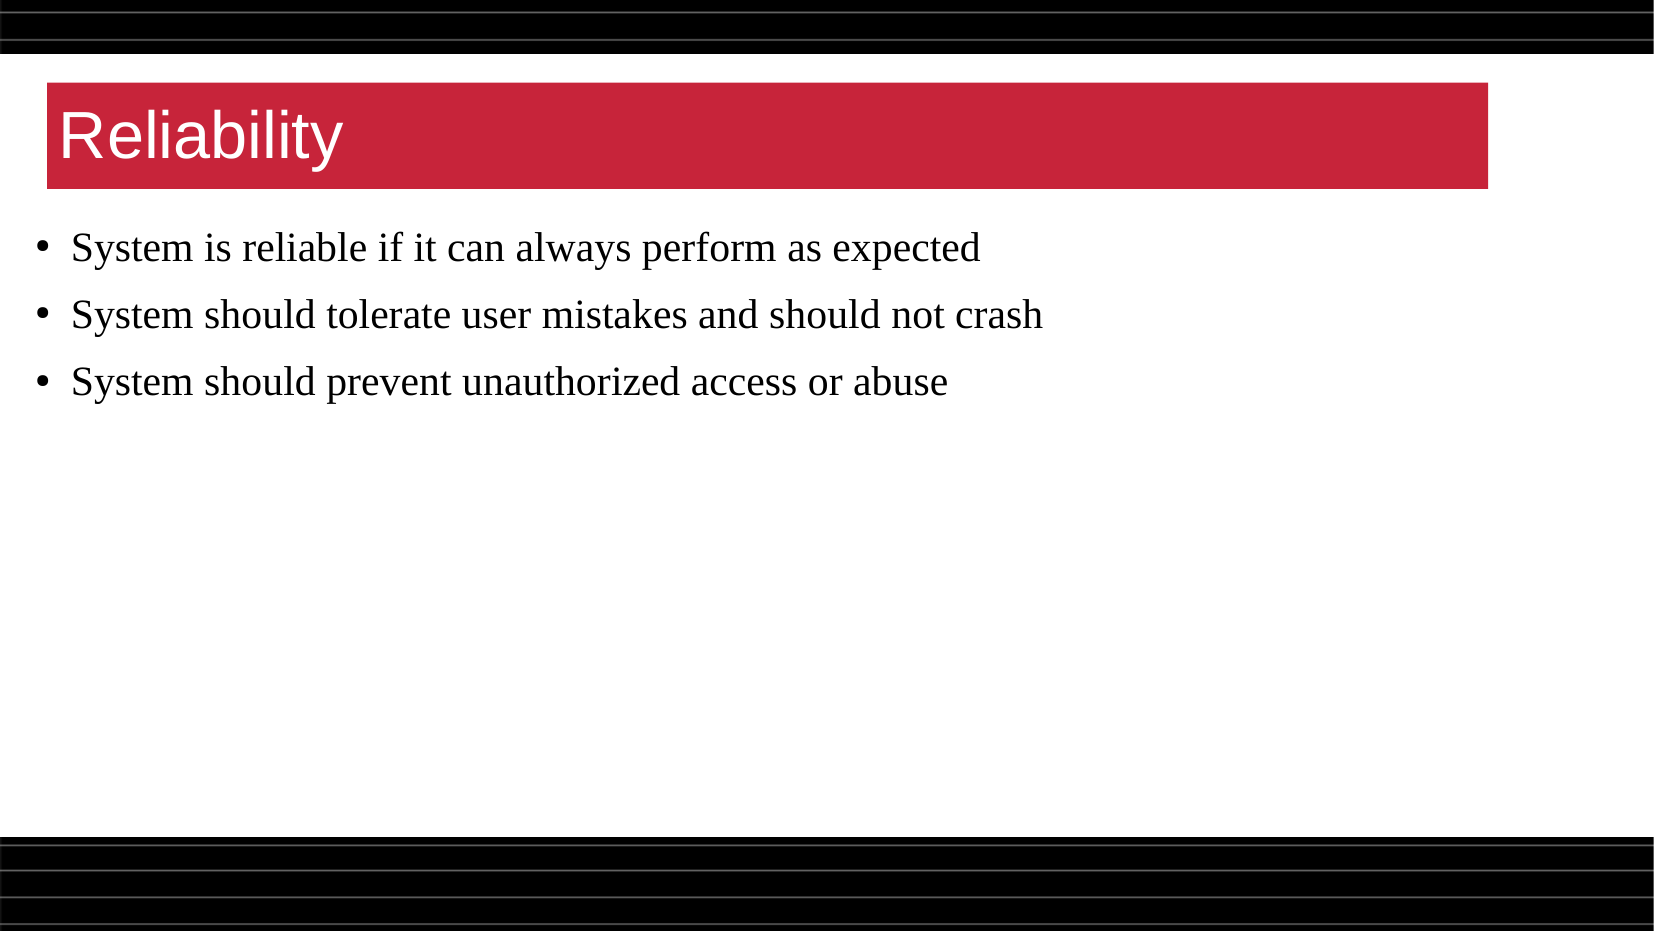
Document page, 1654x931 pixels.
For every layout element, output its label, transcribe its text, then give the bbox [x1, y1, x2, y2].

picture [0, 837, 1654, 931]
picture [0, 0, 1654, 54]
subtitle System is reliable if it can always perform as expected System should tolerate user mistakes and should not crash System should prevent unauthorized access or abuse [35, 224, 1595, 728]
title Reliability [47, 82, 1489, 189]
